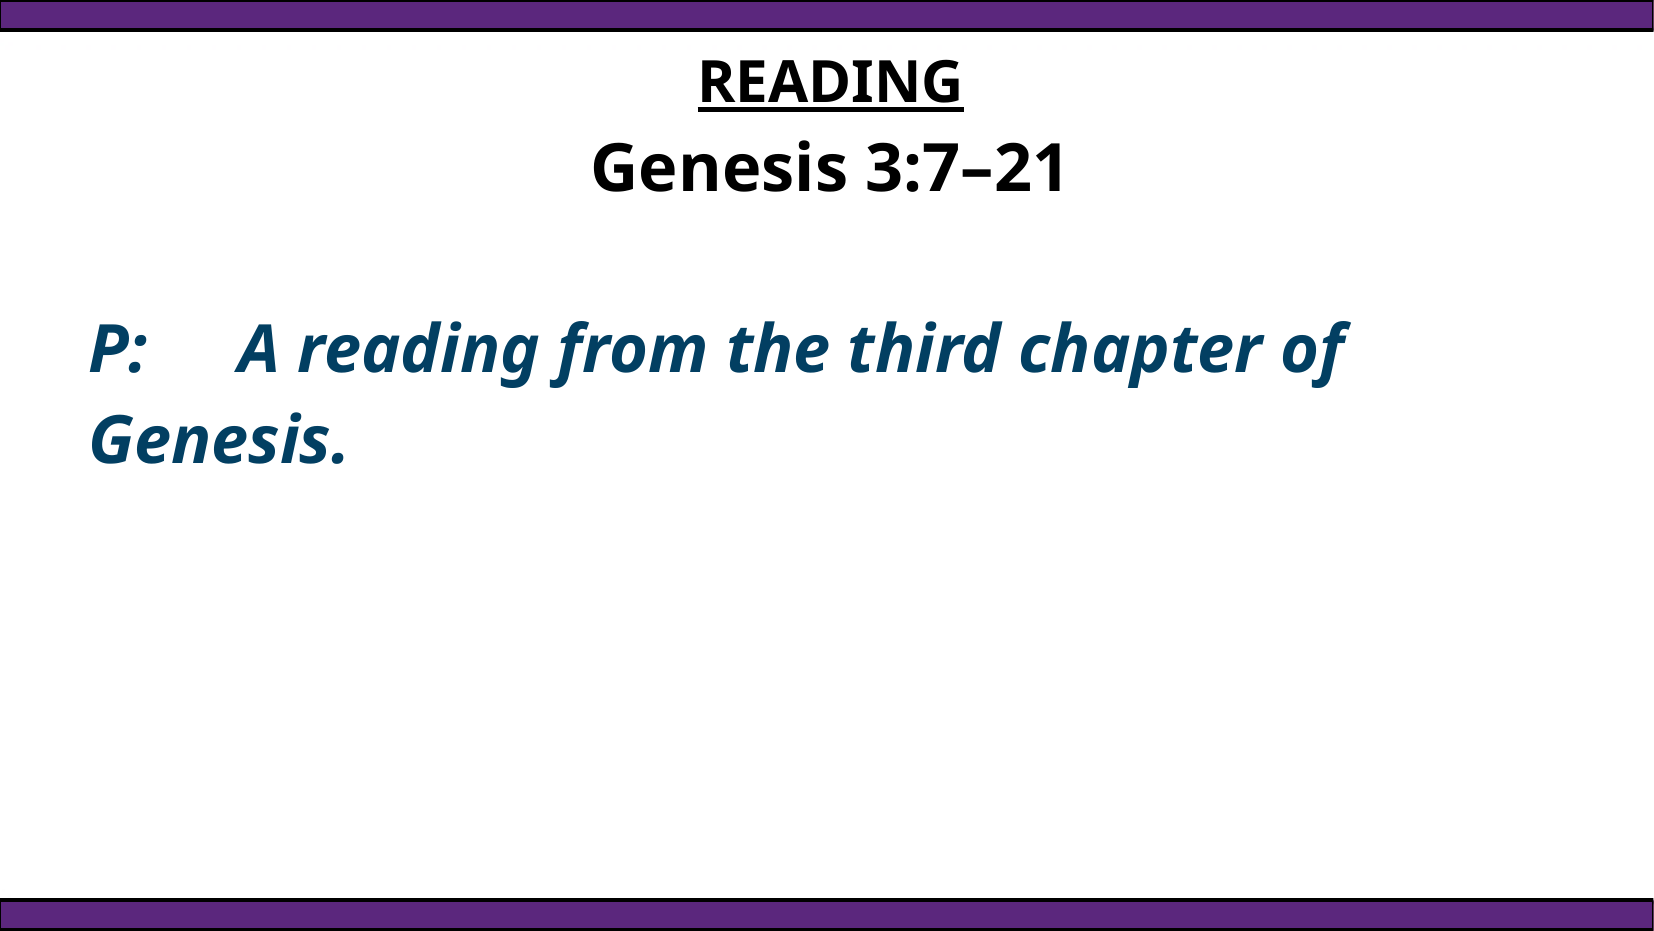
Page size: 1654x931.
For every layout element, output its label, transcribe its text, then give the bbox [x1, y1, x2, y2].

text_box [0, 900, 1654, 931]
text_box READING Genesis 3:7–21 P: A reading from the third chapter of Genesis. [73, 33, 1589, 392]
text_box [0, 0, 1654, 31]
picture [0, 31, 1654, 900]
